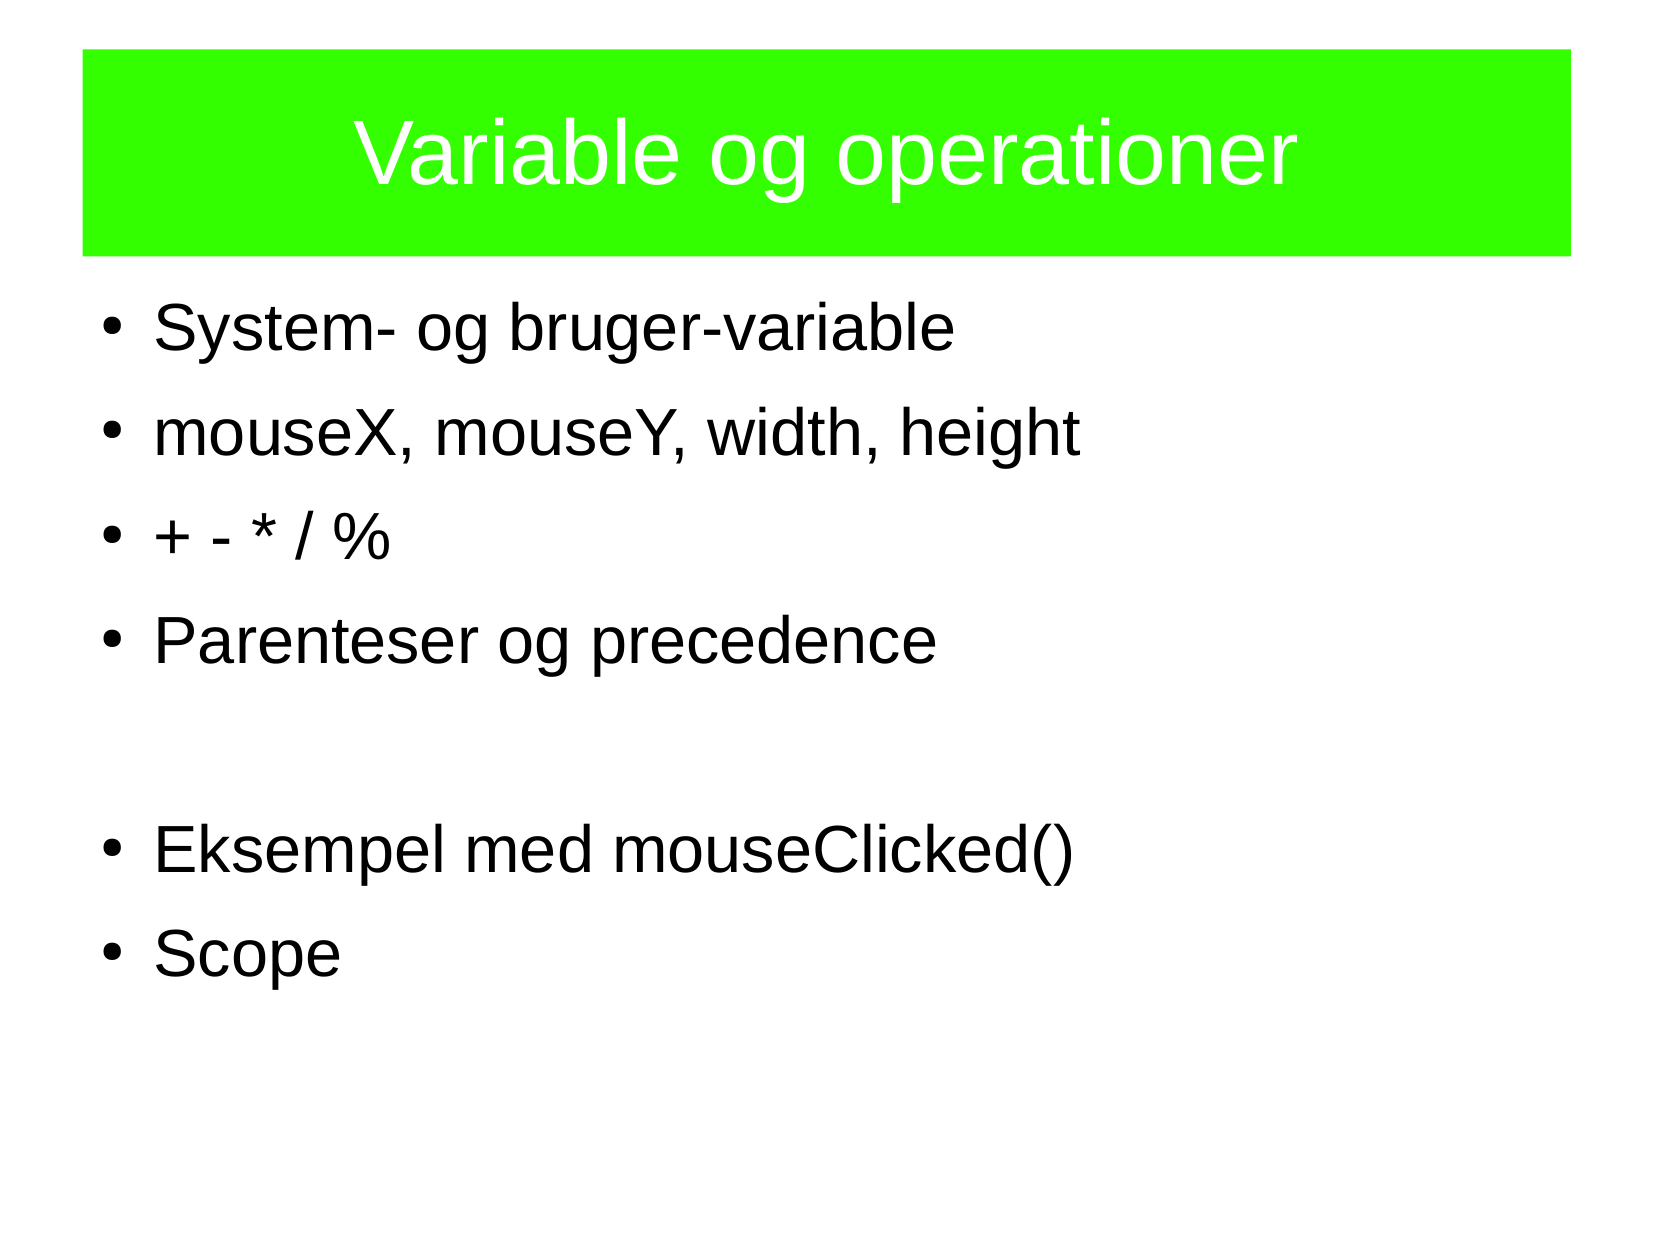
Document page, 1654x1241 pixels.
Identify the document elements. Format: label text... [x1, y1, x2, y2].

title Variable og operationer [82, 49, 1571, 257]
list System- og bruger-variable mouseX, mouseY, width, height + - * / % Parenteser og precedence Eksempel med mouseClicked() Scope [82, 290, 1571, 1109]
